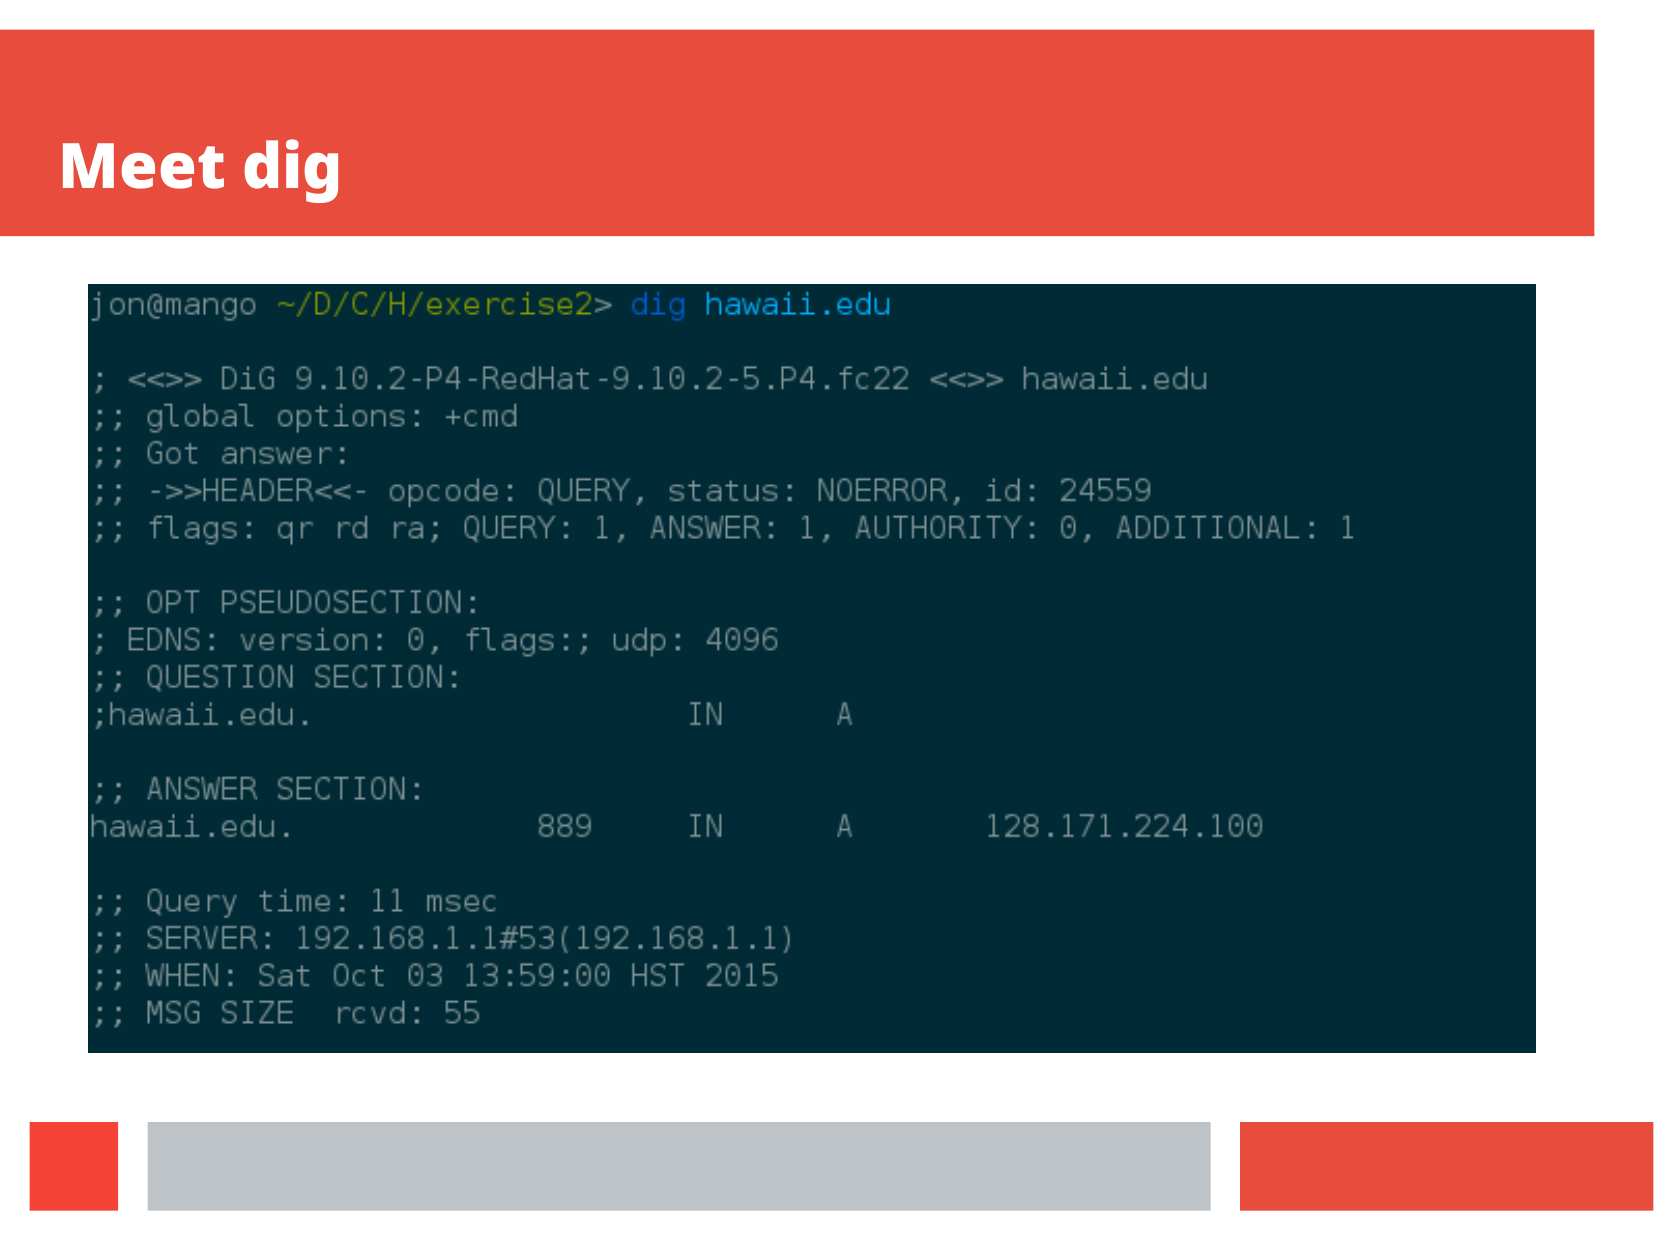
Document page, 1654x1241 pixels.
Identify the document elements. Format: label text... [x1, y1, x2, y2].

picture [576, 369, 589, 389]
picture [315, 590, 330, 613]
picture [353, 1007, 365, 1023]
picture [856, 373, 868, 389]
picture [744, 485, 759, 501]
picture [96, 1019, 102, 1027]
picture [520, 516, 537, 538]
picture [949, 516, 966, 538]
picture [297, 966, 309, 986]
picture [259, 366, 274, 389]
picture [241, 373, 255, 389]
picture [653, 366, 663, 389]
picture [954, 497, 960, 505]
picture [1080, 373, 1094, 389]
picture [651, 516, 665, 538]
picture [204, 478, 218, 501]
picture [96, 721, 102, 729]
picture [390, 292, 404, 315]
picture [1024, 814, 1038, 837]
picture [334, 292, 348, 317]
picture [539, 814, 553, 837]
picture [371, 410, 386, 426]
picture [115, 534, 121, 542]
picture [148, 294, 162, 319]
picture [670, 516, 684, 538]
picture [374, 926, 384, 949]
picture [539, 963, 554, 986]
picture [148, 777, 162, 799]
picture [409, 665, 423, 688]
picture [576, 963, 591, 986]
picture [334, 404, 348, 426]
picture [502, 373, 516, 389]
picture [315, 777, 330, 800]
picture [576, 478, 591, 501]
picture [115, 1019, 121, 1027]
picture [297, 366, 311, 389]
picture [96, 422, 102, 430]
picture [92, 292, 100, 321]
picture [146, 963, 181, 986]
picture [1117, 516, 1131, 538]
picture [1343, 516, 1353, 538]
picture [336, 366, 346, 389]
picture [487, 298, 514, 315]
picture [96, 684, 102, 692]
picture [446, 298, 460, 315]
picture [148, 410, 162, 433]
picture [96, 646, 102, 654]
picture [371, 966, 384, 986]
picture [576, 292, 592, 315]
picture [1098, 478, 1113, 501]
picture [241, 447, 255, 464]
picture [502, 516, 516, 538]
picture [115, 609, 121, 617]
picture [483, 366, 500, 389]
picture [315, 485, 332, 499]
picture [1248, 516, 1262, 538]
picture [259, 820, 274, 837]
picture [1117, 373, 1131, 389]
picture [581, 646, 587, 654]
picture [390, 926, 404, 949]
picture [467, 628, 495, 650]
picture [148, 628, 162, 650]
picture [781, 366, 796, 389]
picture [1192, 373, 1206, 389]
picture [1117, 478, 1131, 501]
picture [320, 447, 332, 464]
picture [1063, 814, 1073, 837]
picture [334, 926, 348, 949]
picture [690, 814, 700, 837]
picture [431, 534, 437, 542]
picture [353, 634, 367, 650]
picture [239, 404, 253, 426]
picture [558, 373, 572, 389]
picture [726, 628, 740, 650]
picture [96, 460, 102, 468]
picture [465, 516, 479, 542]
picture [241, 777, 257, 799]
picture [371, 590, 386, 613]
picture [297, 478, 313, 501]
picture [427, 963, 442, 986]
picture [744, 628, 759, 650]
picture [500, 926, 535, 949]
picture [558, 814, 572, 837]
picture [1285, 516, 1299, 538]
picture [539, 478, 554, 505]
picture [373, 889, 384, 911]
picture [837, 814, 852, 837]
picture [259, 447, 295, 464]
picture [707, 963, 721, 986]
picture [96, 534, 102, 542]
picture [1136, 814, 1150, 837]
picture [166, 590, 181, 613]
picture [390, 485, 404, 501]
picture [166, 665, 181, 688]
picture [446, 895, 460, 911]
picture [653, 926, 663, 949]
picture [707, 814, 721, 837]
picture [670, 485, 684, 501]
picture [539, 926, 553, 949]
picture [185, 298, 199, 315]
picture [1212, 516, 1223, 538]
picture [987, 516, 1021, 538]
picture [651, 634, 665, 656]
picture [1024, 367, 1038, 389]
picture [222, 298, 237, 321]
picture [1154, 814, 1169, 837]
picture [148, 590, 162, 613]
picture [115, 795, 121, 804]
picture [707, 366, 721, 389]
picture [241, 926, 257, 949]
picture [185, 628, 199, 650]
picture [763, 628, 777, 650]
picture [875, 366, 889, 389]
picture [1154, 373, 1169, 389]
picture [912, 516, 926, 538]
picture [278, 478, 292, 501]
picture [893, 366, 908, 389]
picture [338, 522, 350, 538]
picture [502, 404, 516, 426]
picture [1084, 534, 1090, 542]
picture [427, 895, 442, 911]
picture [110, 702, 125, 725]
picture [115, 907, 121, 916]
picture [520, 963, 535, 986]
picture [819, 478, 833, 501]
picture [618, 534, 624, 542]
picture [409, 926, 423, 949]
picture [110, 820, 145, 837]
picture [446, 410, 460, 424]
picture [726, 481, 738, 501]
picture [278, 889, 292, 911]
picture [614, 366, 628, 389]
picture [409, 628, 423, 650]
picture [427, 366, 442, 389]
picture [148, 441, 162, 464]
picture [371, 292, 386, 317]
picture [259, 478, 274, 501]
picture [520, 634, 535, 657]
picture [222, 590, 237, 613]
picture [837, 702, 852, 725]
picture [185, 963, 199, 986]
picture [222, 665, 236, 688]
picture [1136, 516, 1150, 538]
picture [633, 292, 647, 314]
picture [278, 302, 295, 306]
picture [1080, 478, 1094, 501]
picture [744, 516, 761, 538]
picture [96, 795, 102, 804]
picture [353, 590, 367, 613]
picture [353, 970, 365, 986]
picture [446, 590, 460, 613]
picture [338, 1007, 350, 1023]
picture [166, 777, 181, 799]
picture [931, 478, 947, 501]
picture [1248, 814, 1262, 837]
picture [931, 373, 947, 387]
picture [204, 404, 218, 426]
picture [1005, 814, 1020, 837]
picture [409, 485, 423, 507]
picture [166, 926, 181, 949]
picture [166, 814, 180, 837]
picture [353, 292, 367, 315]
picture [427, 665, 442, 688]
picture [390, 410, 404, 426]
picture [278, 522, 293, 545]
picture [446, 1001, 460, 1023]
picture [115, 945, 121, 953]
picture [483, 410, 498, 426]
picture [539, 366, 554, 389]
picture [1043, 373, 1078, 389]
picture [260, 891, 272, 911]
picture [129, 628, 143, 650]
picture [146, 709, 164, 725]
picture [301, 522, 313, 538]
picture [394, 522, 406, 538]
picture [92, 814, 106, 837]
picture [96, 609, 102, 617]
picture [208, 895, 236, 918]
picture [409, 522, 423, 538]
picture [763, 485, 777, 501]
picture [297, 777, 311, 800]
picture [595, 926, 609, 949]
picture [243, 1001, 253, 1023]
picture [259, 702, 274, 725]
picture [148, 926, 162, 949]
picture [259, 590, 274, 613]
picture [651, 963, 665, 986]
picture [334, 485, 350, 499]
picture [446, 485, 460, 501]
picture [465, 1001, 479, 1023]
picture [297, 292, 311, 317]
picture [371, 1007, 386, 1023]
picture [259, 665, 274, 688]
picture [390, 366, 404, 389]
picture [1229, 814, 1243, 837]
picture [222, 366, 237, 389]
picture [670, 926, 684, 949]
picture [520, 367, 535, 389]
picture [726, 516, 740, 538]
picture [579, 926, 589, 949]
picture [595, 963, 609, 986]
picture [746, 963, 756, 986]
picture [334, 665, 348, 688]
picture [185, 895, 199, 911]
picture [299, 926, 309, 949]
picture [539, 298, 554, 315]
picture [840, 366, 852, 389]
title Meet dig [59, 59, 1595, 207]
picture [110, 298, 125, 315]
picture [334, 634, 348, 650]
picture [856, 478, 870, 501]
picture [185, 410, 199, 426]
picture [707, 628, 721, 650]
picture [243, 665, 253, 688]
picture [688, 516, 723, 538]
picture [315, 292, 330, 315]
picture [297, 634, 311, 650]
picture [1061, 478, 1076, 501]
picture [278, 777, 292, 800]
picture [115, 982, 121, 990]
picture [241, 590, 255, 613]
picture [800, 366, 814, 389]
picture [989, 814, 999, 837]
picture [316, 406, 328, 426]
picture [1213, 814, 1222, 837]
picture [612, 478, 630, 501]
picture [185, 926, 201, 949]
picture [185, 702, 199, 725]
picture [856, 516, 870, 538]
picture [334, 963, 348, 986]
picture [222, 820, 237, 837]
picture [166, 447, 181, 464]
picture [837, 478, 852, 501]
picture [96, 907, 102, 916]
picture [222, 410, 237, 426]
picture [166, 1001, 181, 1023]
picture [987, 485, 1001, 501]
picture [765, 926, 775, 949]
picture [595, 478, 611, 501]
picture [353, 665, 367, 688]
picture [409, 963, 423, 986]
picture [875, 516, 889, 538]
picture [931, 516, 945, 538]
picture [670, 963, 684, 986]
picture [96, 982, 102, 990]
picture [558, 298, 572, 315]
picture [707, 702, 721, 725]
picture [259, 634, 274, 650]
picture [465, 410, 477, 426]
picture [690, 702, 700, 725]
picture [241, 708, 255, 725]
picture [185, 665, 199, 688]
picture [185, 777, 236, 800]
picture [148, 665, 162, 692]
picture [520, 292, 535, 315]
picture [204, 926, 218, 949]
picture [150, 516, 178, 538]
picture [483, 485, 498, 501]
picture [390, 1001, 404, 1023]
picture [614, 926, 628, 949]
picture [185, 1001, 199, 1023]
picture [353, 366, 367, 389]
picture [353, 516, 367, 538]
picture [1154, 516, 1169, 538]
picture [427, 485, 439, 501]
picture [185, 373, 201, 387]
picture [539, 634, 553, 650]
picture [222, 447, 237, 464]
picture [446, 366, 460, 389]
picture [726, 963, 740, 986]
picture [166, 298, 181, 314]
picture [763, 963, 777, 986]
picture [297, 447, 311, 464]
picture [483, 516, 498, 538]
picture [1173, 367, 1187, 389]
picture [595, 298, 611, 312]
picture [204, 702, 218, 725]
picture [637, 497, 643, 505]
picture [259, 963, 274, 986]
picture [241, 634, 255, 650]
picture [597, 516, 607, 538]
picture [707, 485, 721, 501]
picture [1192, 516, 1206, 538]
picture [222, 926, 236, 949]
picture [164, 404, 178, 426]
picture [96, 385, 102, 393]
picture [987, 373, 1003, 387]
picture [632, 628, 647, 650]
picture [282, 634, 294, 650]
picture [448, 926, 458, 949]
picture [185, 485, 201, 499]
picture [129, 708, 143, 725]
picture [278, 970, 293, 986]
picture [465, 895, 479, 911]
picture [431, 646, 437, 654]
picture [970, 516, 980, 538]
picture [688, 481, 700, 501]
picture [670, 298, 684, 320]
picture [334, 777, 348, 799]
picture [1266, 516, 1281, 538]
picture [185, 443, 197, 464]
picture [483, 895, 495, 911]
picture [427, 298, 442, 315]
picture [278, 709, 293, 725]
picture [278, 1001, 292, 1023]
picture [185, 814, 199, 837]
picture [96, 945, 102, 953]
picture [949, 373, 984, 387]
picture [464, 298, 479, 315]
picture [390, 777, 404, 800]
picture [185, 590, 199, 613]
picture [315, 665, 330, 688]
picture [241, 298, 255, 315]
picture [353, 410, 367, 426]
picture [241, 478, 255, 501]
picture [651, 298, 665, 314]
picture [115, 684, 121, 692]
picture [334, 590, 348, 613]
picture [390, 590, 404, 613]
picture [148, 889, 162, 915]
picture [129, 373, 145, 387]
picture [204, 963, 218, 986]
picture [558, 478, 572, 501]
picture [222, 478, 236, 501]
picture [784, 926, 790, 953]
picture [297, 590, 311, 613]
picture [485, 926, 495, 949]
picture [315, 628, 330, 650]
picture [823, 534, 829, 542]
picture [467, 963, 477, 986]
picture [297, 410, 311, 433]
picture [259, 1001, 274, 1023]
picture [315, 926, 330, 949]
picture [148, 1001, 162, 1023]
picture [204, 665, 218, 688]
picture [1099, 373, 1113, 389]
picture [204, 298, 218, 314]
picture [278, 665, 293, 688]
picture [670, 366, 684, 389]
picture [392, 889, 402, 911]
picture [728, 926, 738, 949]
picture [166, 628, 181, 650]
picture [278, 410, 292, 426]
picture [1061, 516, 1076, 538]
picture [371, 665, 386, 688]
picture [222, 522, 237, 538]
picture [502, 634, 516, 650]
picture [166, 895, 181, 911]
picture [1136, 478, 1150, 501]
picture [297, 895, 311, 911]
picture [1005, 478, 1020, 501]
picture [148, 820, 162, 837]
picture [427, 590, 442, 613]
picture [409, 292, 423, 317]
picture [893, 516, 908, 538]
picture [537, 516, 555, 538]
picture [1101, 814, 1111, 837]
picture [411, 590, 421, 613]
picture [912, 478, 926, 501]
picture [576, 814, 591, 837]
picture [875, 478, 910, 501]
picture [1080, 814, 1094, 837]
picture [115, 422, 121, 430]
picture [355, 777, 365, 800]
picture [802, 516, 812, 538]
picture [115, 497, 121, 505]
picture [185, 522, 199, 538]
picture [614, 634, 628, 650]
picture [315, 895, 330, 911]
picture [204, 522, 218, 545]
picture [483, 963, 498, 986]
picture [241, 814, 255, 837]
picture [744, 366, 759, 389]
picture [222, 1001, 237, 1023]
picture [562, 926, 568, 953]
picture [166, 485, 183, 499]
picture [465, 479, 479, 501]
picture [278, 590, 293, 613]
picture [392, 665, 402, 688]
picture [148, 373, 183, 387]
picture [688, 926, 703, 949]
picture [1173, 814, 1187, 837]
picture [115, 460, 121, 468]
picture [371, 777, 386, 800]
picture [1175, 516, 1185, 538]
picture [166, 708, 181, 725]
picture [129, 298, 143, 314]
picture [96, 497, 102, 505]
picture [632, 963, 647, 986]
picture [1229, 516, 1243, 538]
